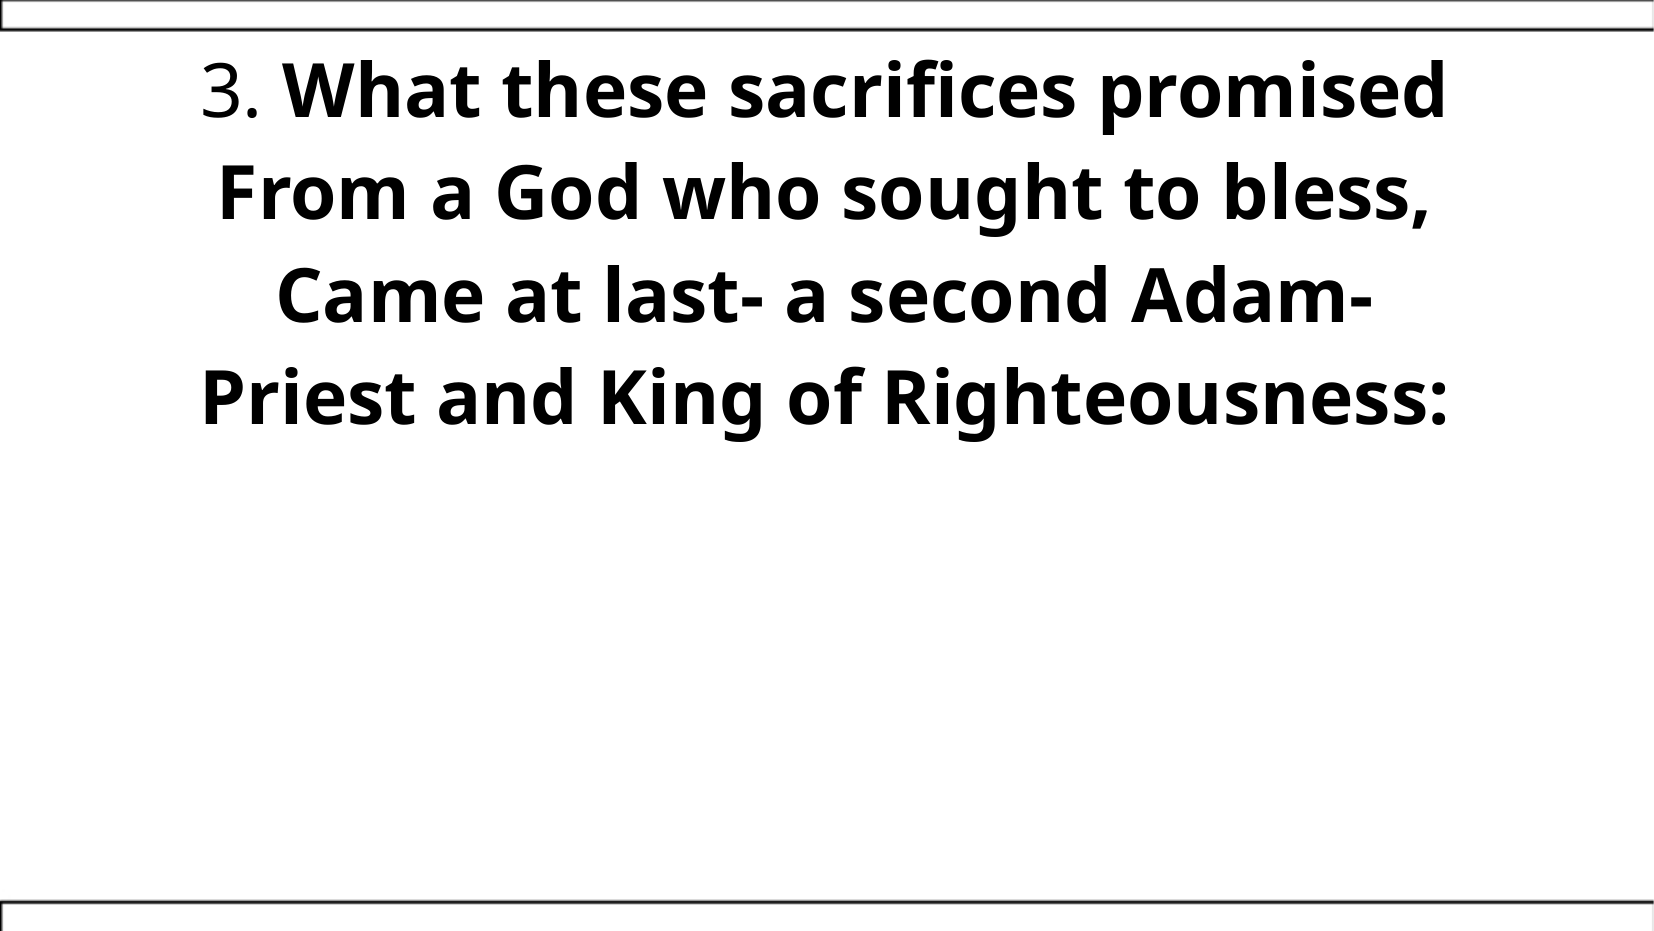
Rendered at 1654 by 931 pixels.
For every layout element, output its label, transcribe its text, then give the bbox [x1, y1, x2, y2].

picture [0, 0, 1654, 931]
text_box 3. What these sacrifices promised From a God who sought to bless, Came at last- a second Adam- Priest and King of Righteousness: [105, 30, 1546, 445]
